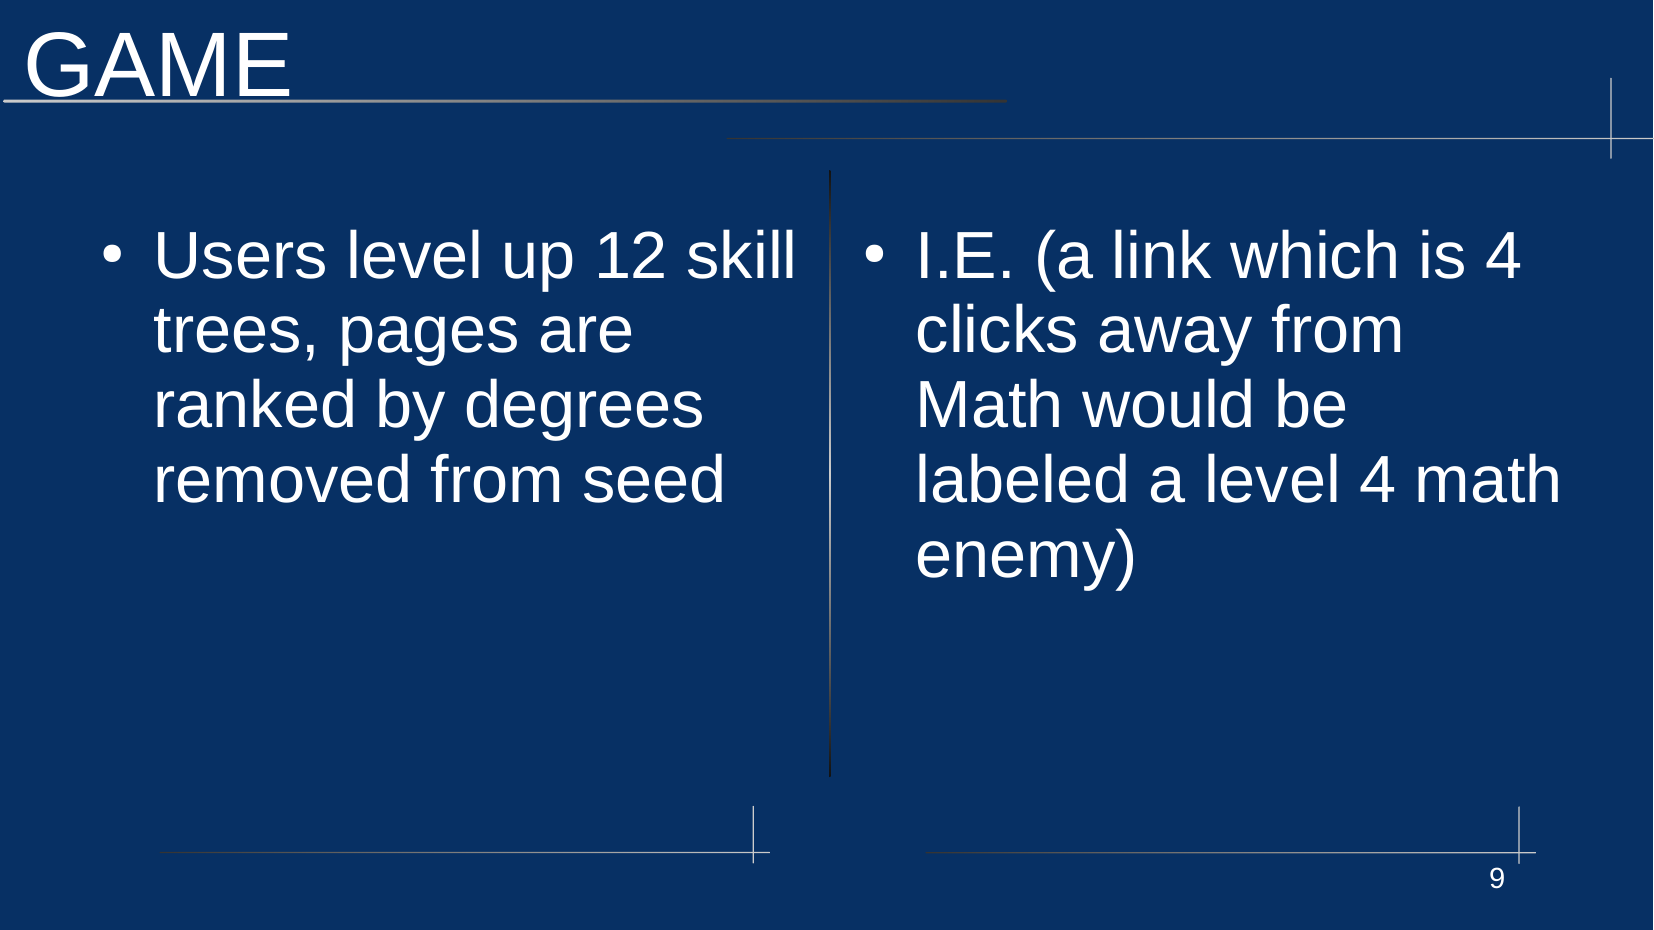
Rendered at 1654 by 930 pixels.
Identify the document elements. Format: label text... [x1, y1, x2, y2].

list Users level up 12 skill trees, pages are ranked by degrees removed from seed [82, 217, 809, 757]
title GAME [23, 11, 1588, 119]
list I.E. (a link which is 4 clicks away from Math would be labeled a level 4 math enemy) [844, 217, 1571, 757]
